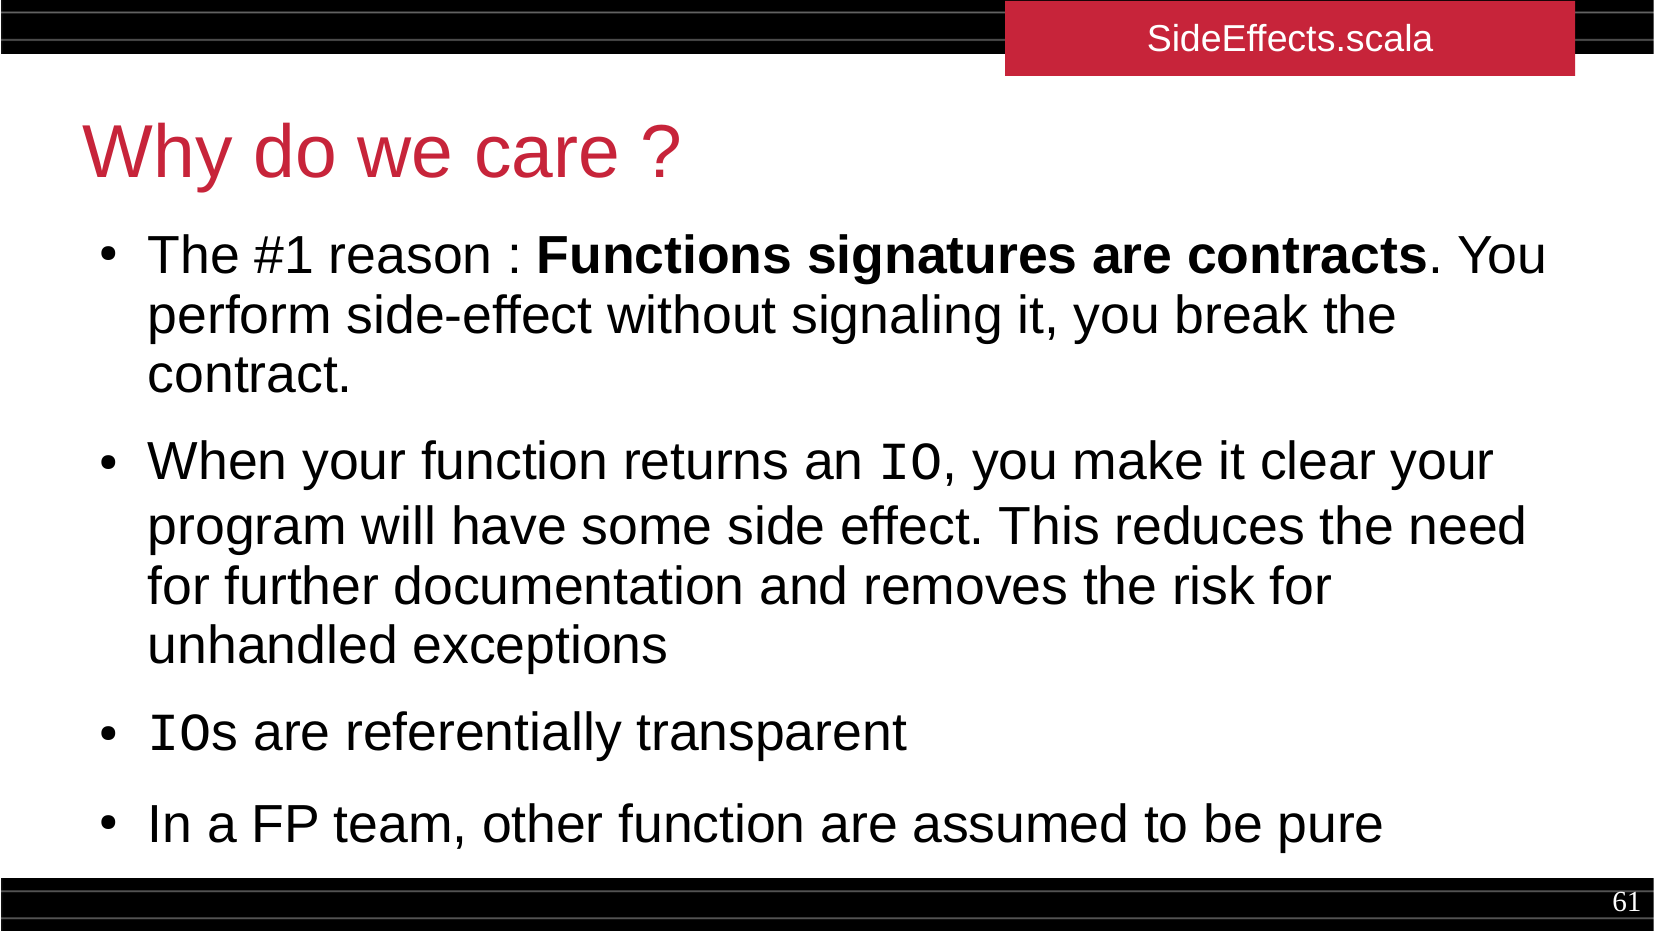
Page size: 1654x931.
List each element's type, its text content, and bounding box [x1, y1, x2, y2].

list The #1 reason : Functions signatures are contracts. You perform side-effect without signaling it, you break the contract. When your function returns an IO, you make it clear your program will have some side effect. This reduces the need for further documentation and removes the risk for unhandled exceptions IOs are referentially transparent In a FP team, other function are assumed to be pure [82, 225, 1571, 856]
title Why do we care ? [82, 92, 1571, 211]
text_box SideEffects.scala [1005, 0, 1576, 76]
picture [1576, 0, 1654, 54]
picture [1, 0, 1005, 54]
picture [1, 878, 1654, 931]
